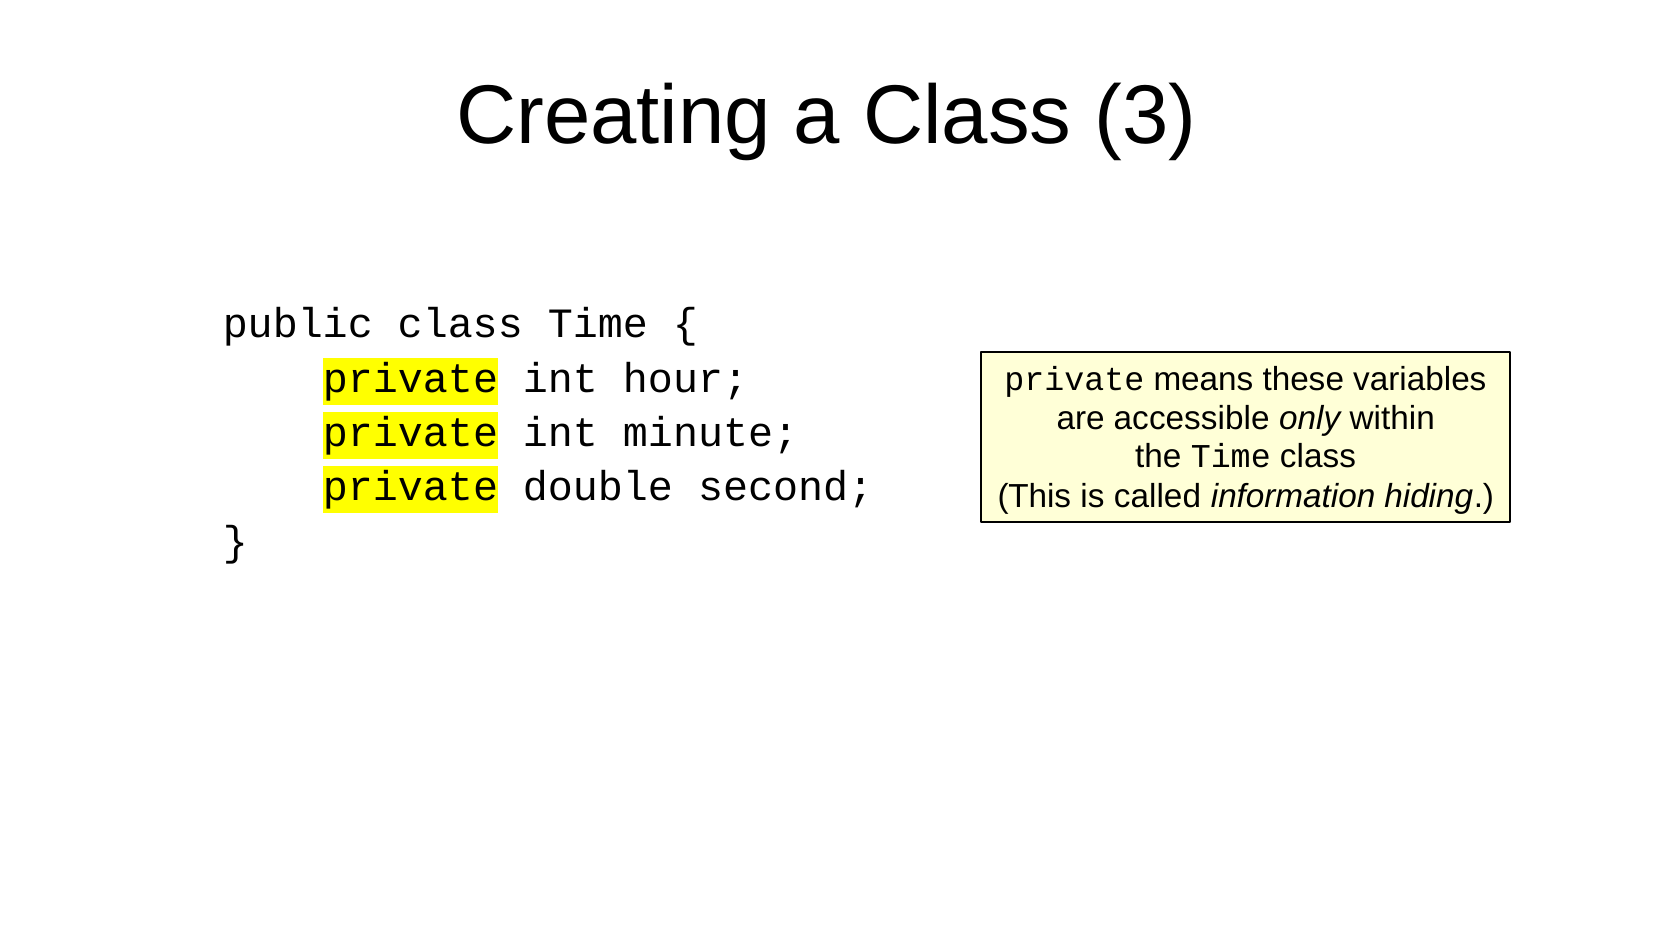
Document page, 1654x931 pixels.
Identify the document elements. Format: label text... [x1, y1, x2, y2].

title Creating a Class (3) [82, 37, 1571, 193]
text_box private means these variables are accessible only within the Time class (This is called information hiding.) [981, 351, 1511, 523]
text_box public class Time { private int hour; private int minute; private double second; } [208, 288, 952, 793]
